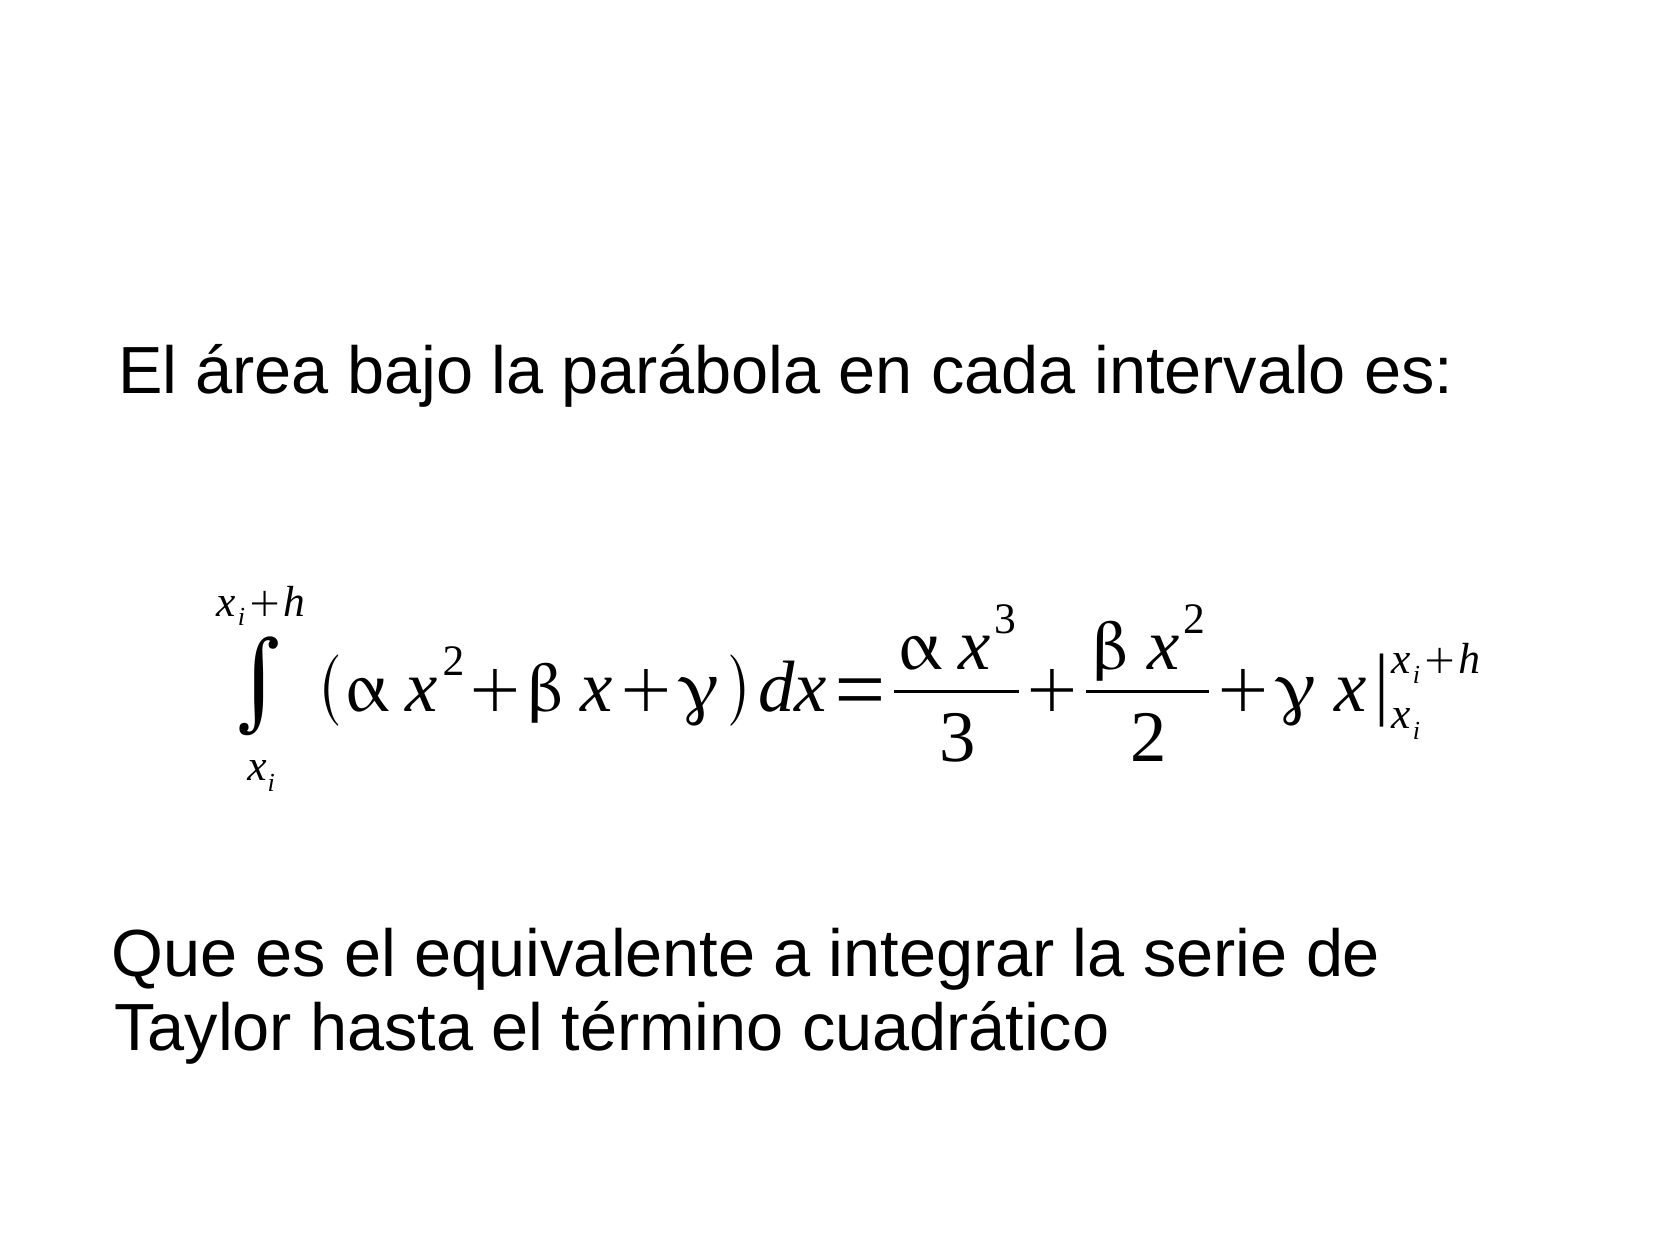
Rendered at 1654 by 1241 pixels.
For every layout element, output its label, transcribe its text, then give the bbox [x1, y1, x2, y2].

chart [206, 577, 1487, 798]
subtitle El área bajo la parábola en cada intervalo es: [82, 297, 1571, 443]
text_box Que es el equivalente a integrar la serie de Taylor hasta el término cuadrático [76, 915, 1565, 1066]
